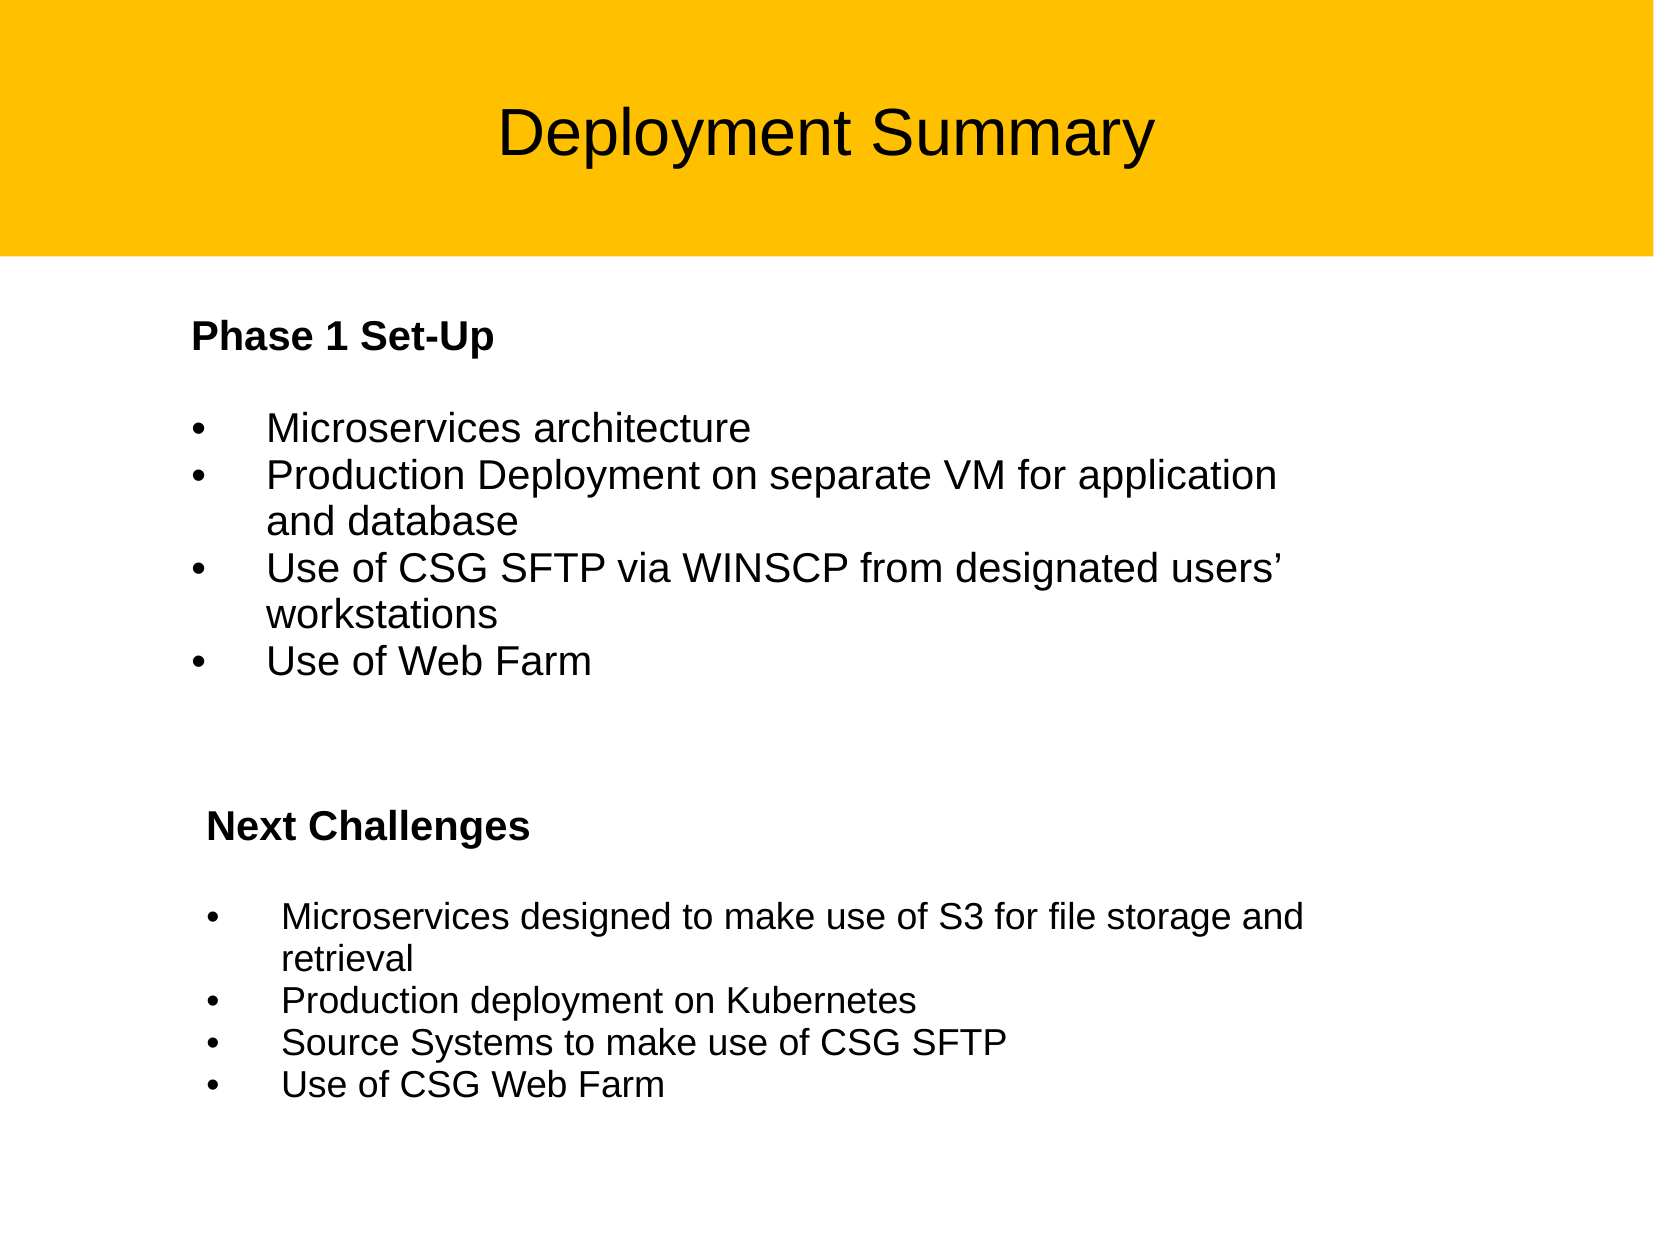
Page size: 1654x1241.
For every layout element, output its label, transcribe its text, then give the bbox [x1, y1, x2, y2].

text_box Phase 1 Set-Up Microservices architecture Production Deployment on separate VM for application and database Use of CSG SFTP via WINSCP from designated users’ workstations Use of Web Farm [176, 304, 1321, 692]
text_box Next Challenges Microservices designed to make use of S3 for file storage and retrieval Production deployment on Kubernetes Source Systems to make use of CSG SFTP Use of CSG Web Farm [191, 795, 1336, 1113]
text_box Deployment Summary [0, 0, 1654, 257]
